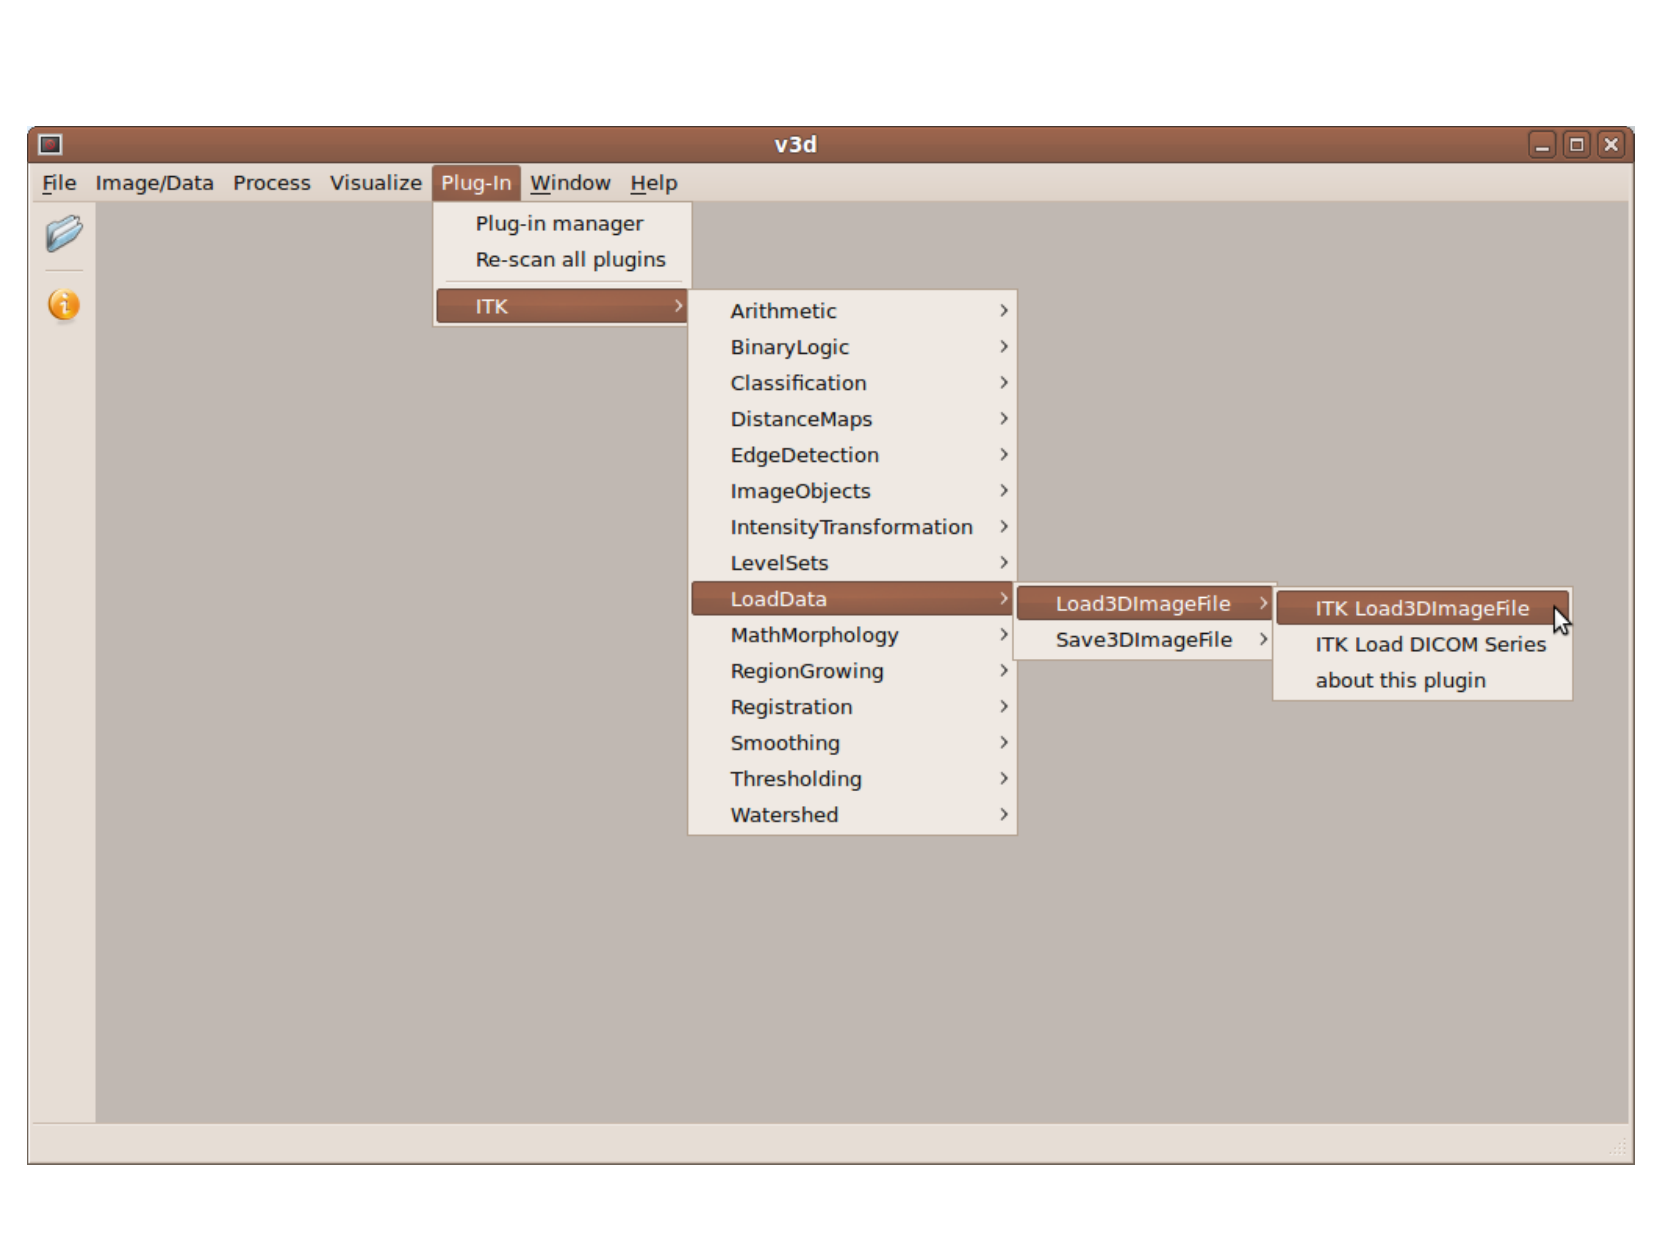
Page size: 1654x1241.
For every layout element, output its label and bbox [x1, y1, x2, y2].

picture [27, 126, 1635, 1165]
